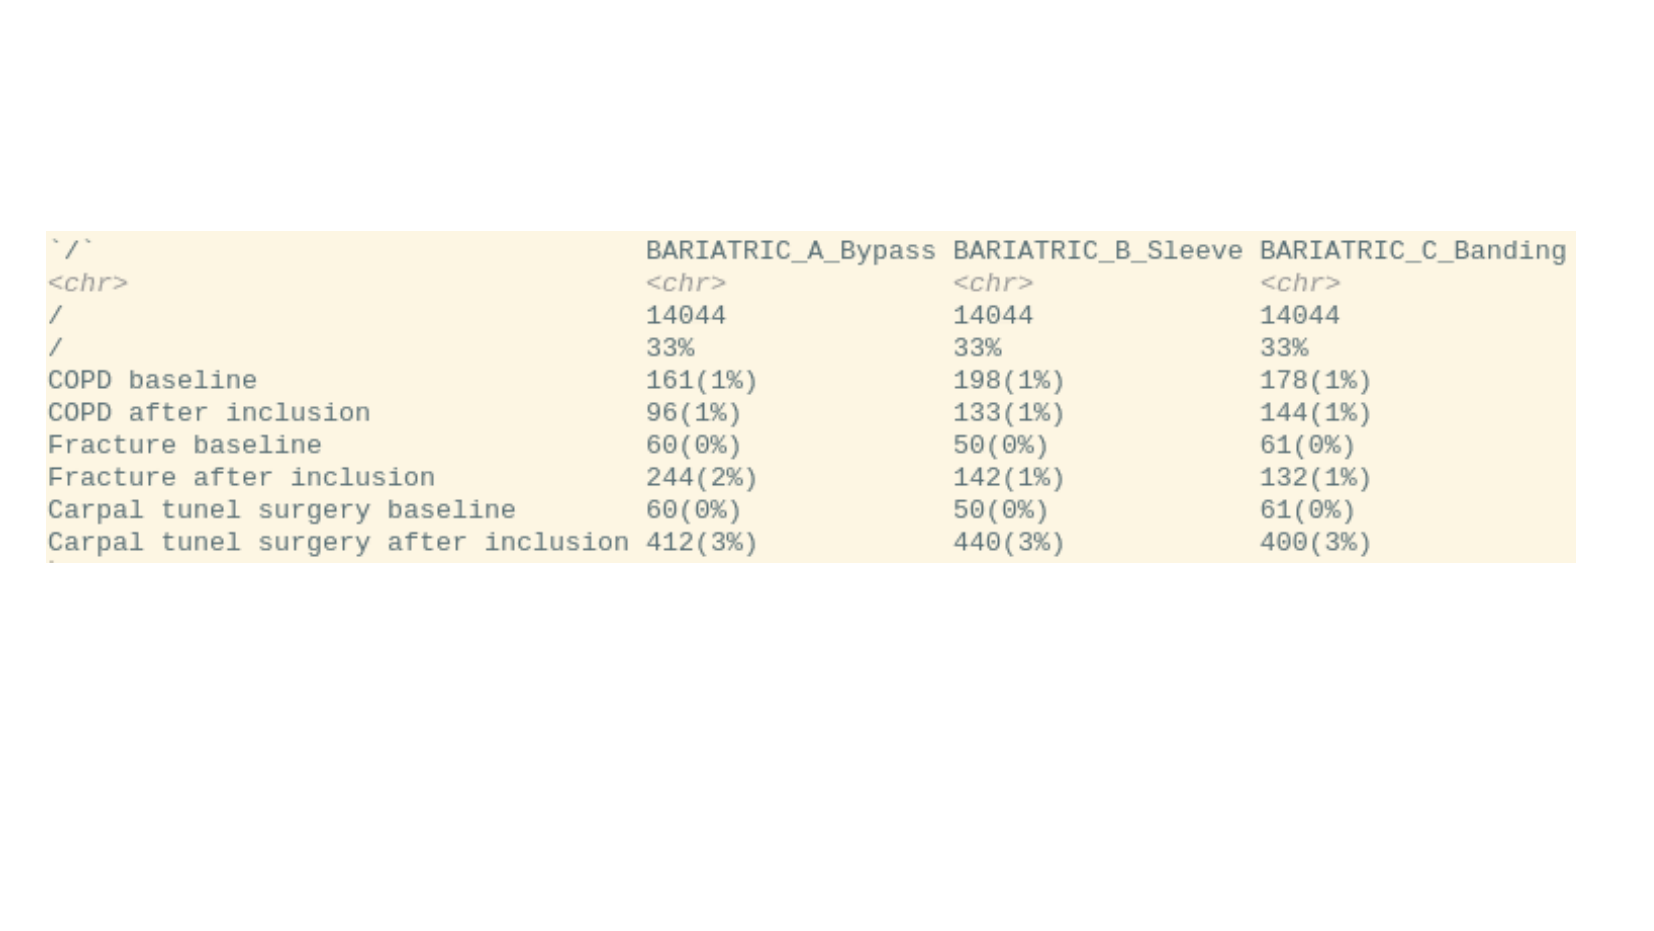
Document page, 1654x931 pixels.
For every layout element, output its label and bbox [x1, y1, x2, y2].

picture [46, 231, 1576, 563]
